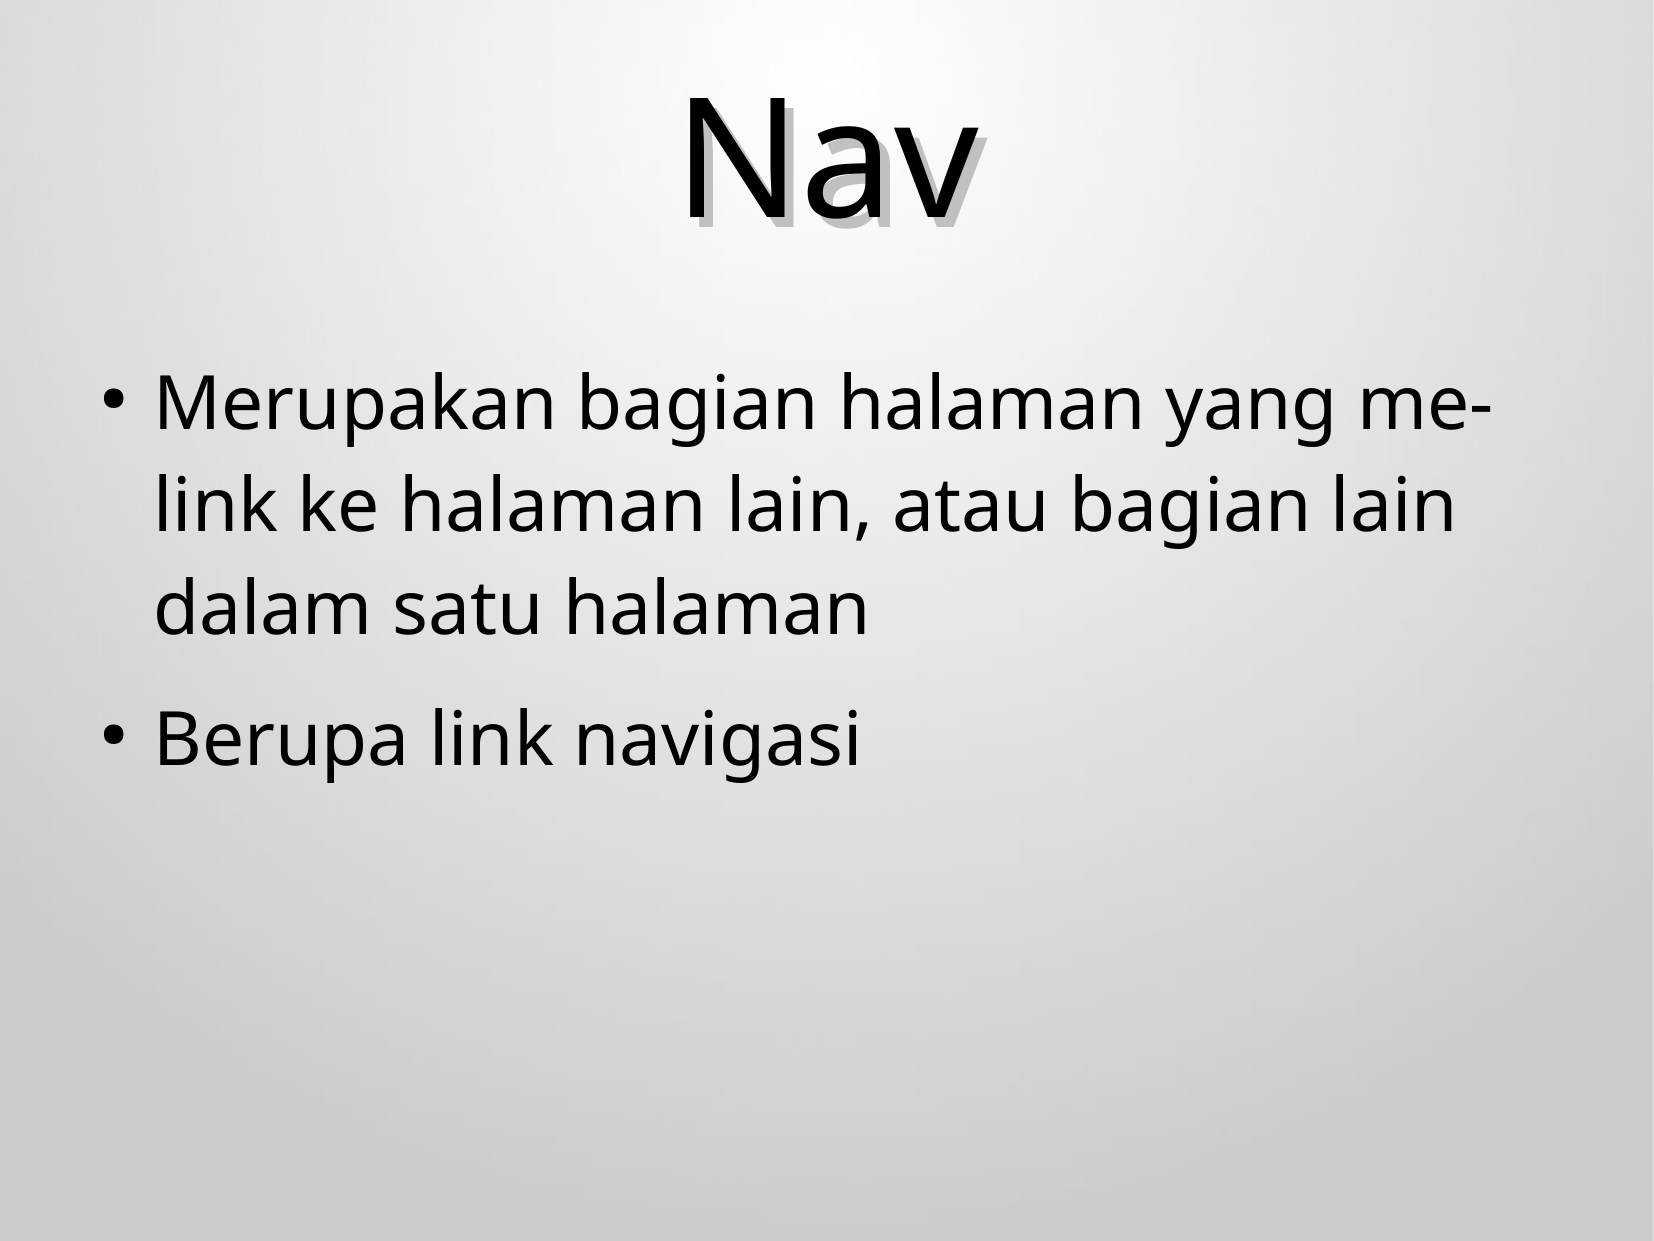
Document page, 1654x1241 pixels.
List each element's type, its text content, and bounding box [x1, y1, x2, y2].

picture [0, 0, 1654, 1241]
title Nav [82, 49, 1571, 257]
list Merupakan bagian halaman yang me-link ke halaman lain, atau bagian lain dalam satu halaman Berupa link navigasi [82, 349, 1571, 1168]
